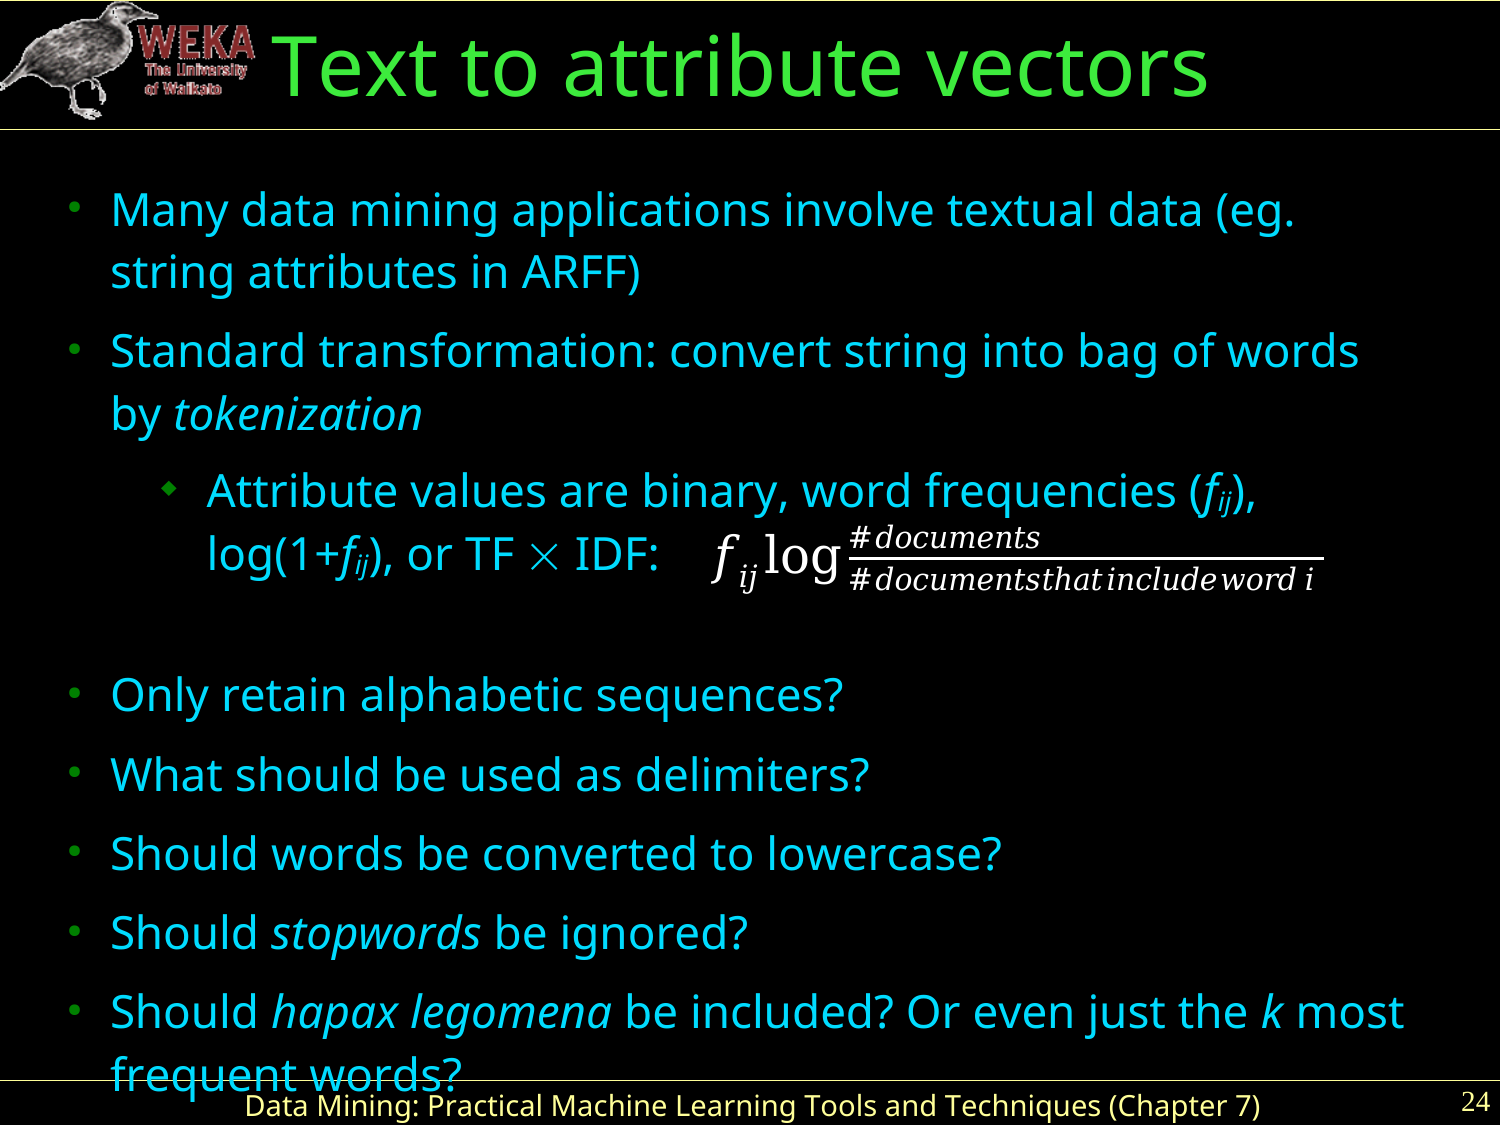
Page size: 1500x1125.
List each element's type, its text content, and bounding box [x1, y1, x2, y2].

list Many data mining applications involve textual data (eg. string attributes in ARFF) Standard transformation: convert string into bag of words by tokenization Attribute values are binary, word frequencies (fij), log(1+fij), or TF  IDF: Only retain alphabetic sequences? What should be used as delimiters? Should words be converted to lowercase? Should stopwords be ignored? Should hapax legomena be included? Or even just the k most frequent words? [67, 177, 1418, 1093]
title Text to attribute vectors [263, 0, 1500, 159]
chart [708, 520, 1331, 599]
picture [0, 1, 263, 129]
